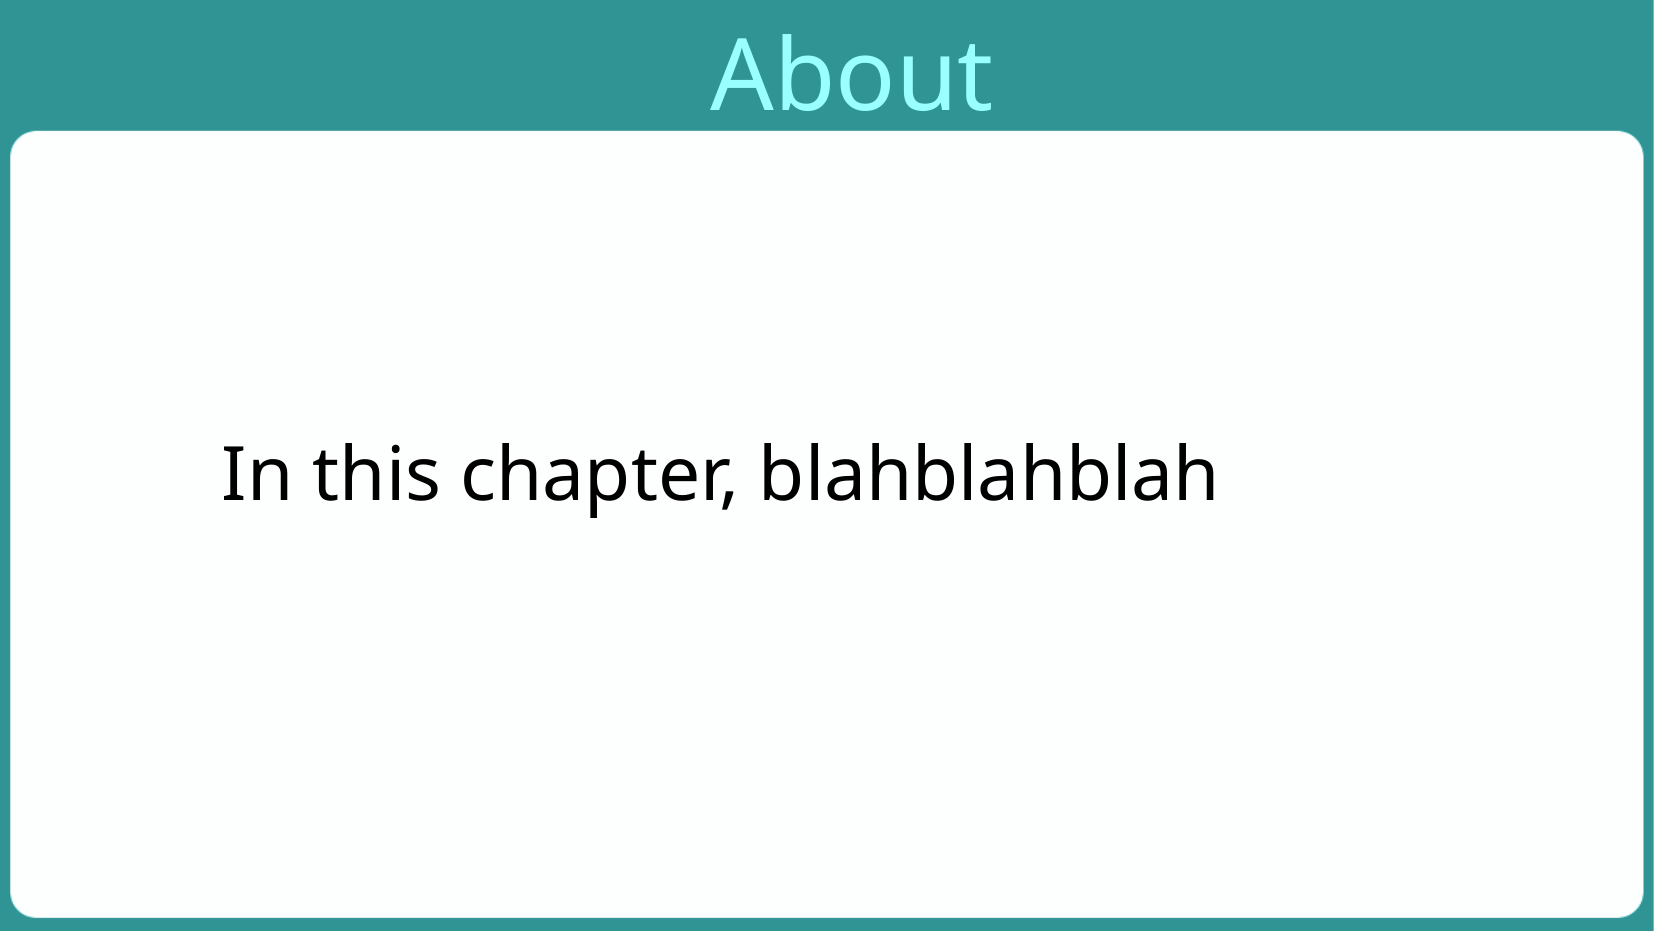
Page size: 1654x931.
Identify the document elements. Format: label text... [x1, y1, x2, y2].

title About [193, 13, 1511, 130]
text_box In this chapter, blahblahblah [221, 175, 1485, 768]
picture [0, 0, 1654, 931]
